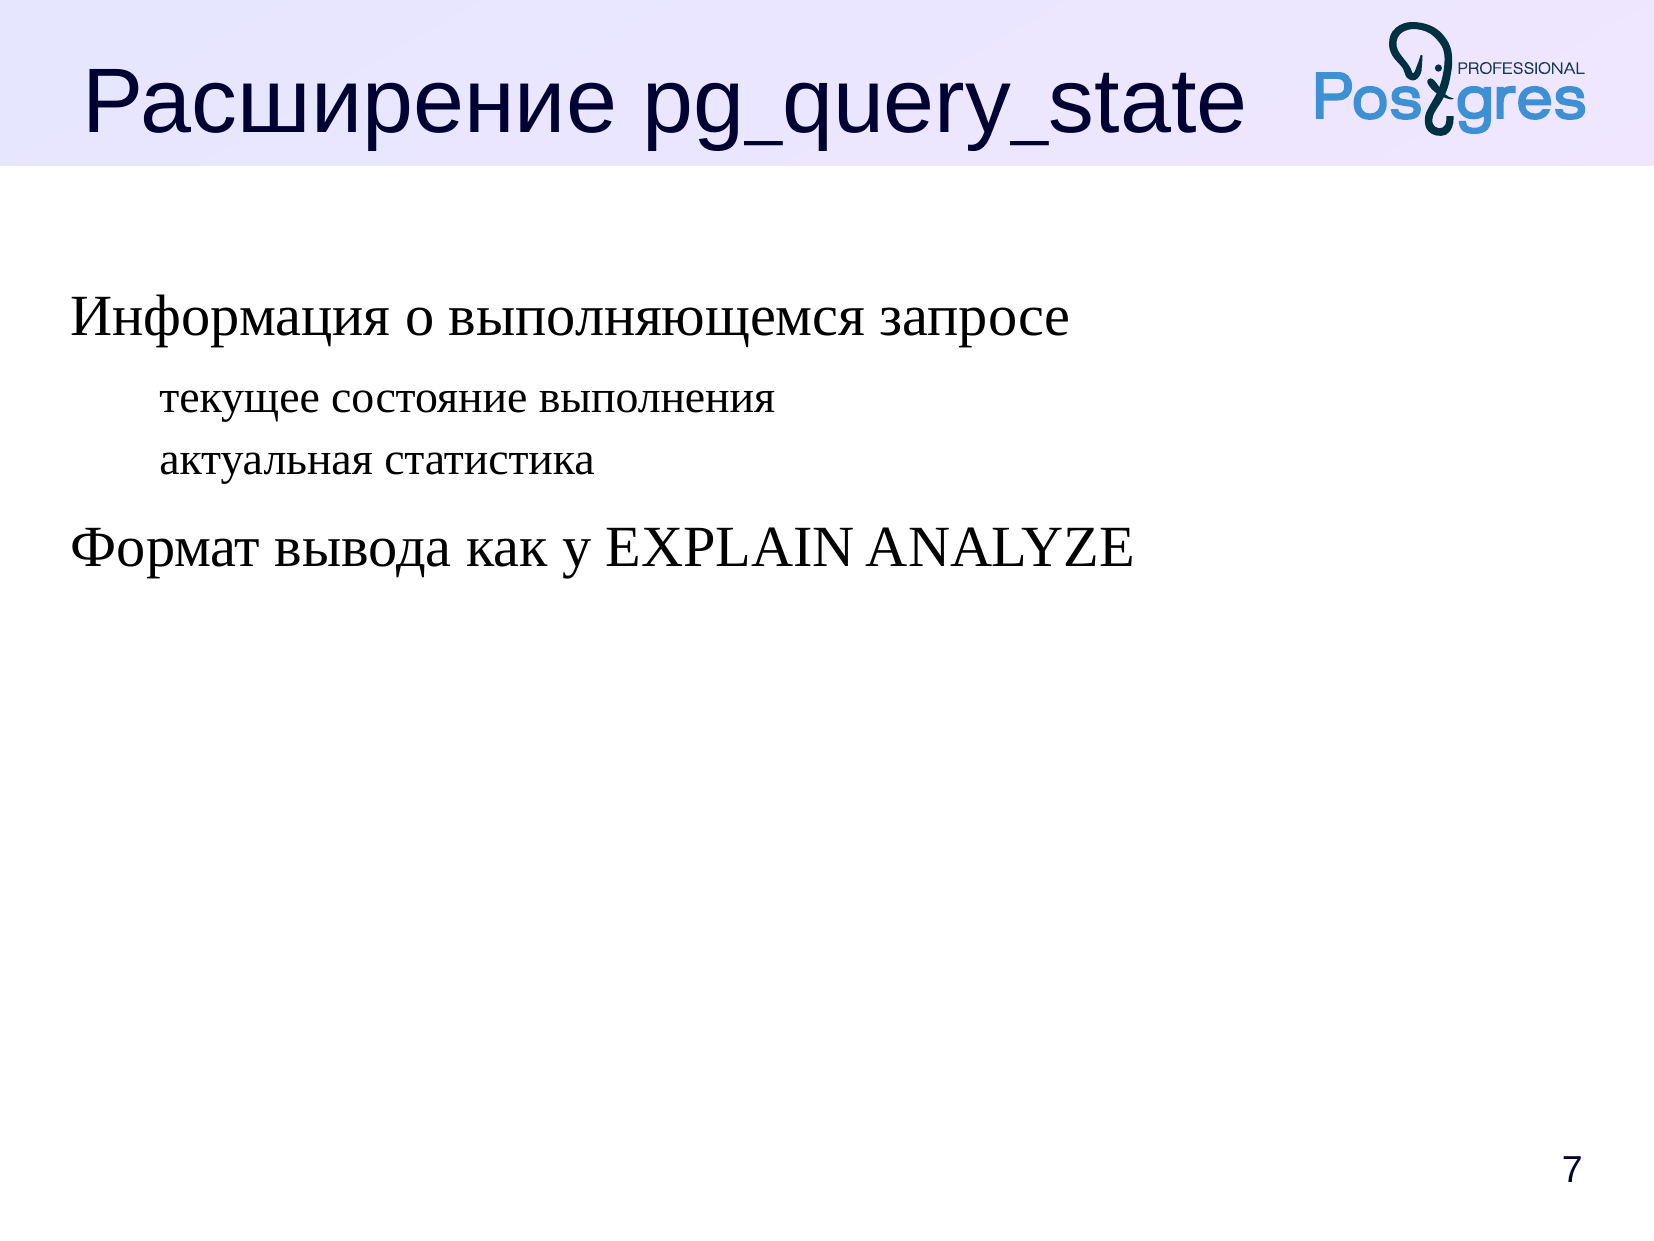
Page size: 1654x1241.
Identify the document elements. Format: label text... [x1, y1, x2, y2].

title Расширение pg_query_state [82, 49, 1252, 153]
list Информация о выполняющемся запросе текущее состояние выполнения актуальная статистика Формат вывода как у EXPLAIN ANALYZE [70, 283, 1583, 1134]
